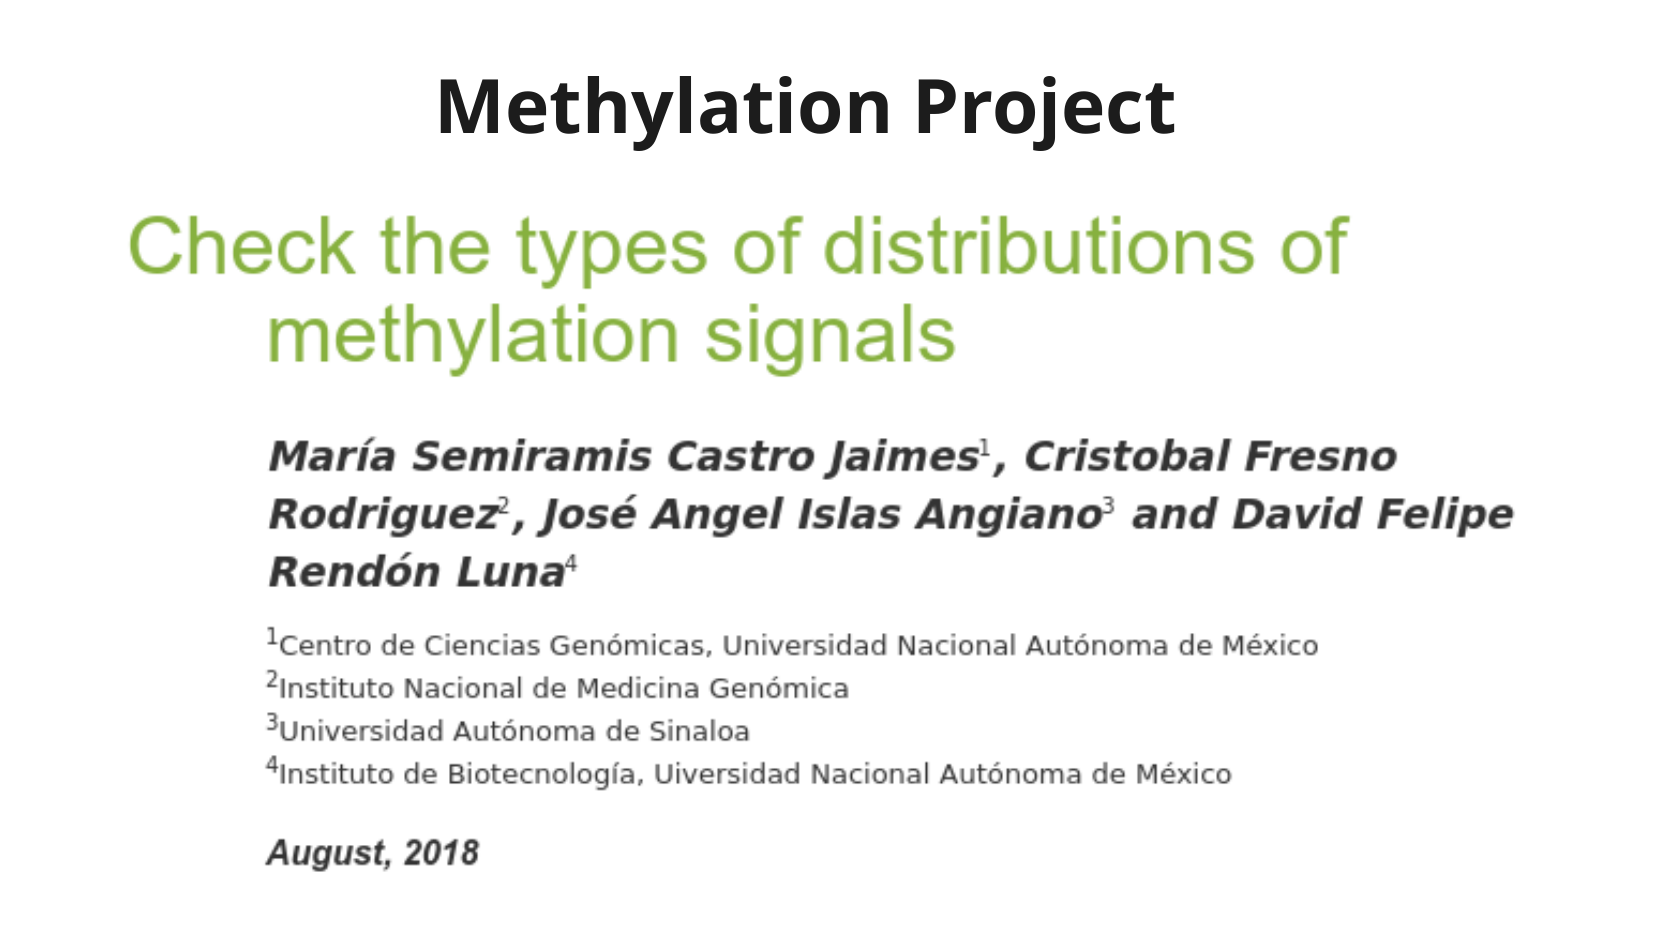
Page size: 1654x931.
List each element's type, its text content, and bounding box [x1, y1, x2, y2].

picture [108, 195, 1569, 886]
text_box Methylation Project [420, 45, 1170, 165]
